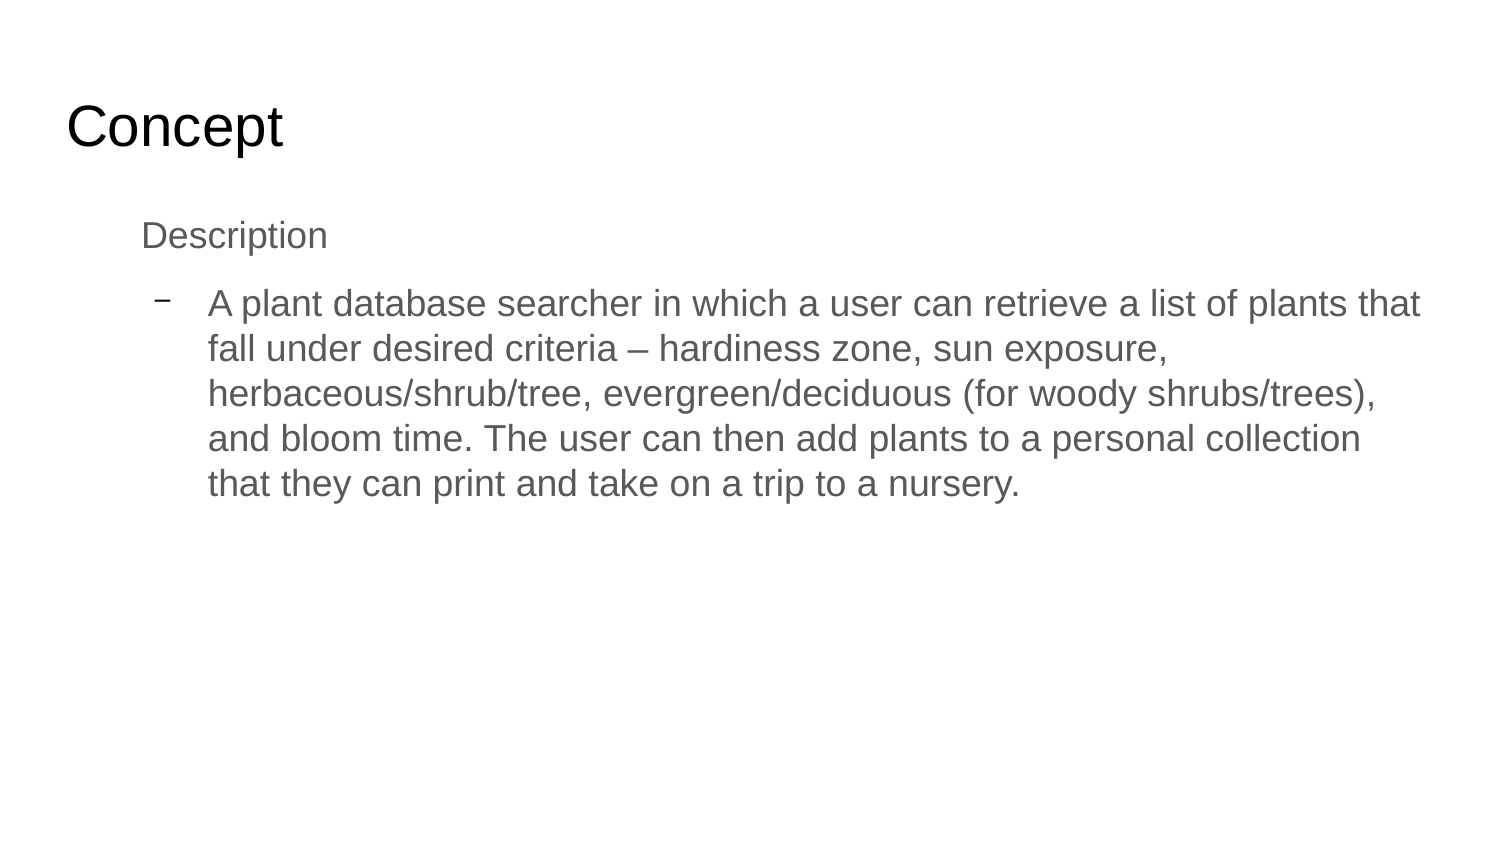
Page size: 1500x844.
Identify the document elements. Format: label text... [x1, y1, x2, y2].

title Concept [51, 72, 1449, 167]
list Description A plant database searcher in which a user can retrieve a list of plants that fall under desired criteria – hardiness zone, sun exposure, herbaceous/shrub/tree, evergreen/deciduous (for woody shrubs/trees), and bloom time. The user can then add plants to a personal collection that they can print and take on a trip to a nursery. [51, 189, 1449, 750]
